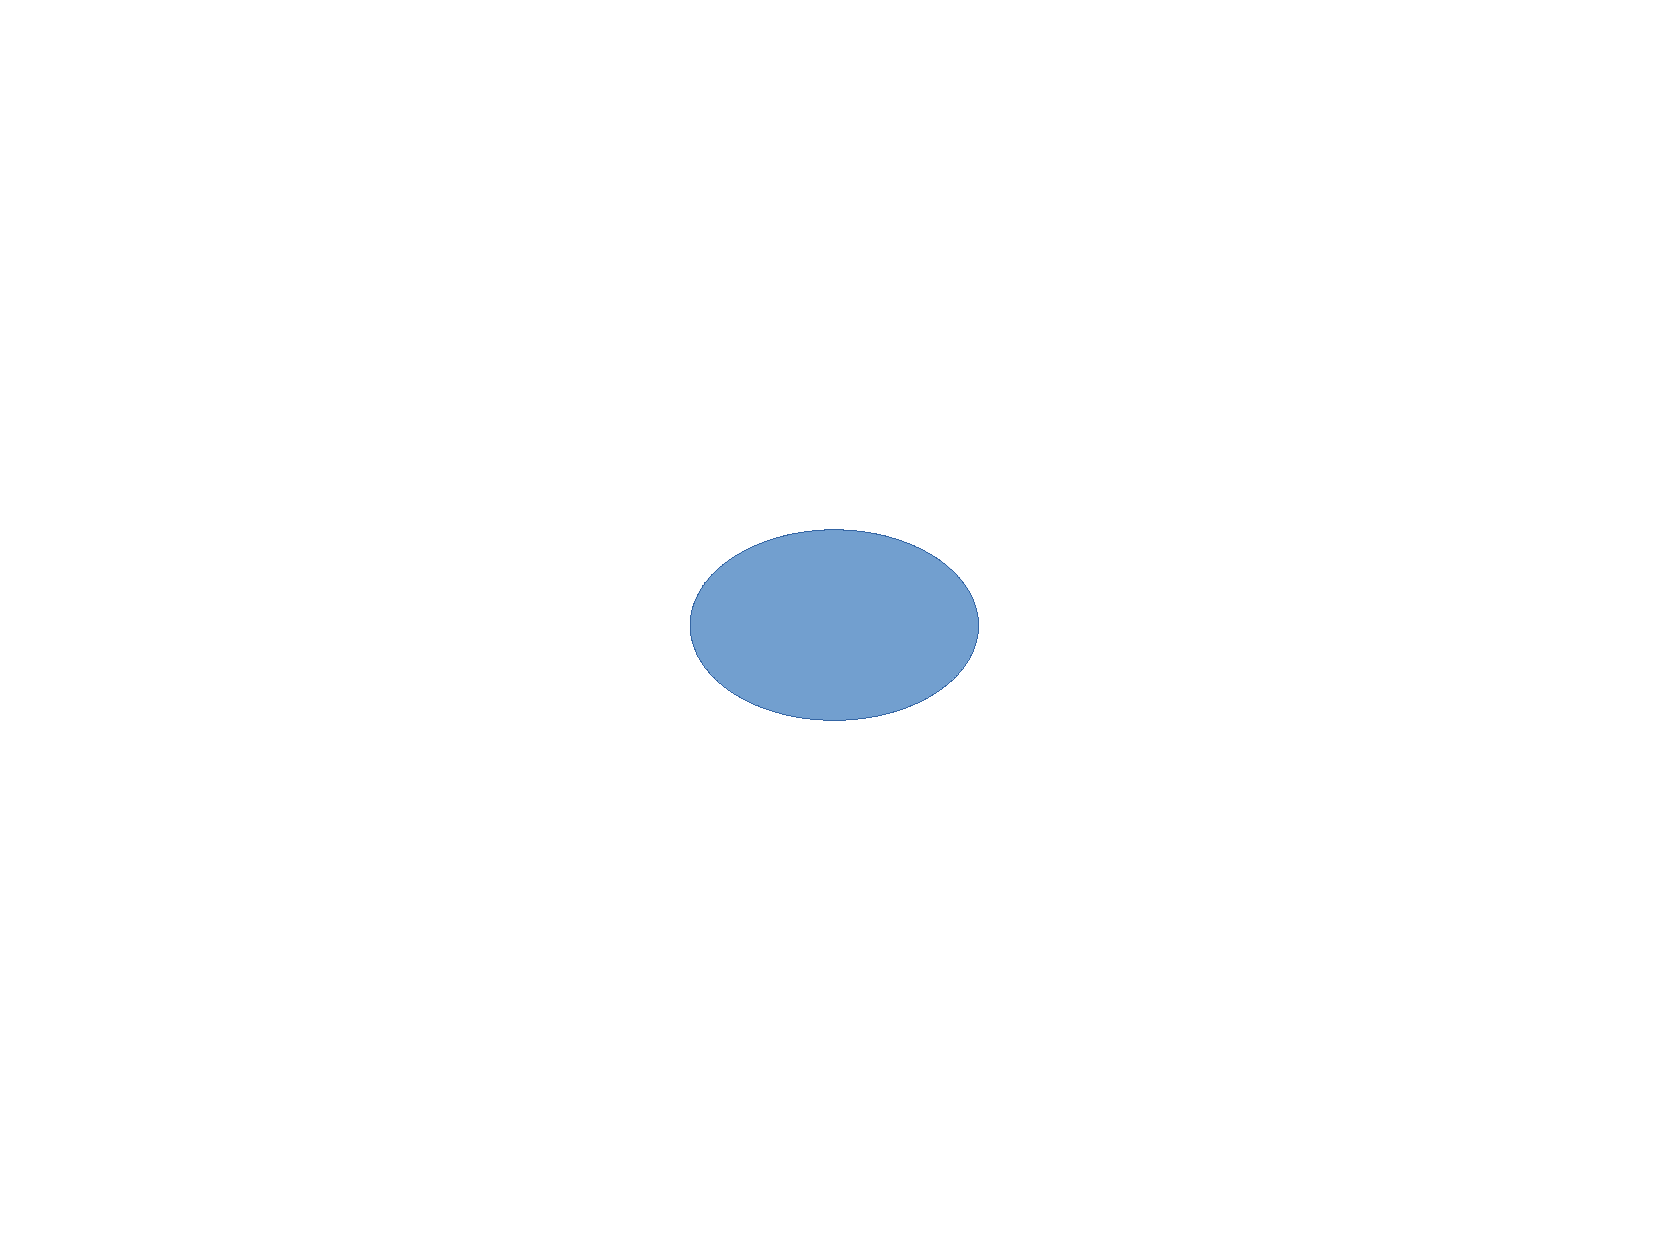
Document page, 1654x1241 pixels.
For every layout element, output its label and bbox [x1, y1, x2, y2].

text_box [690, 529, 979, 721]
